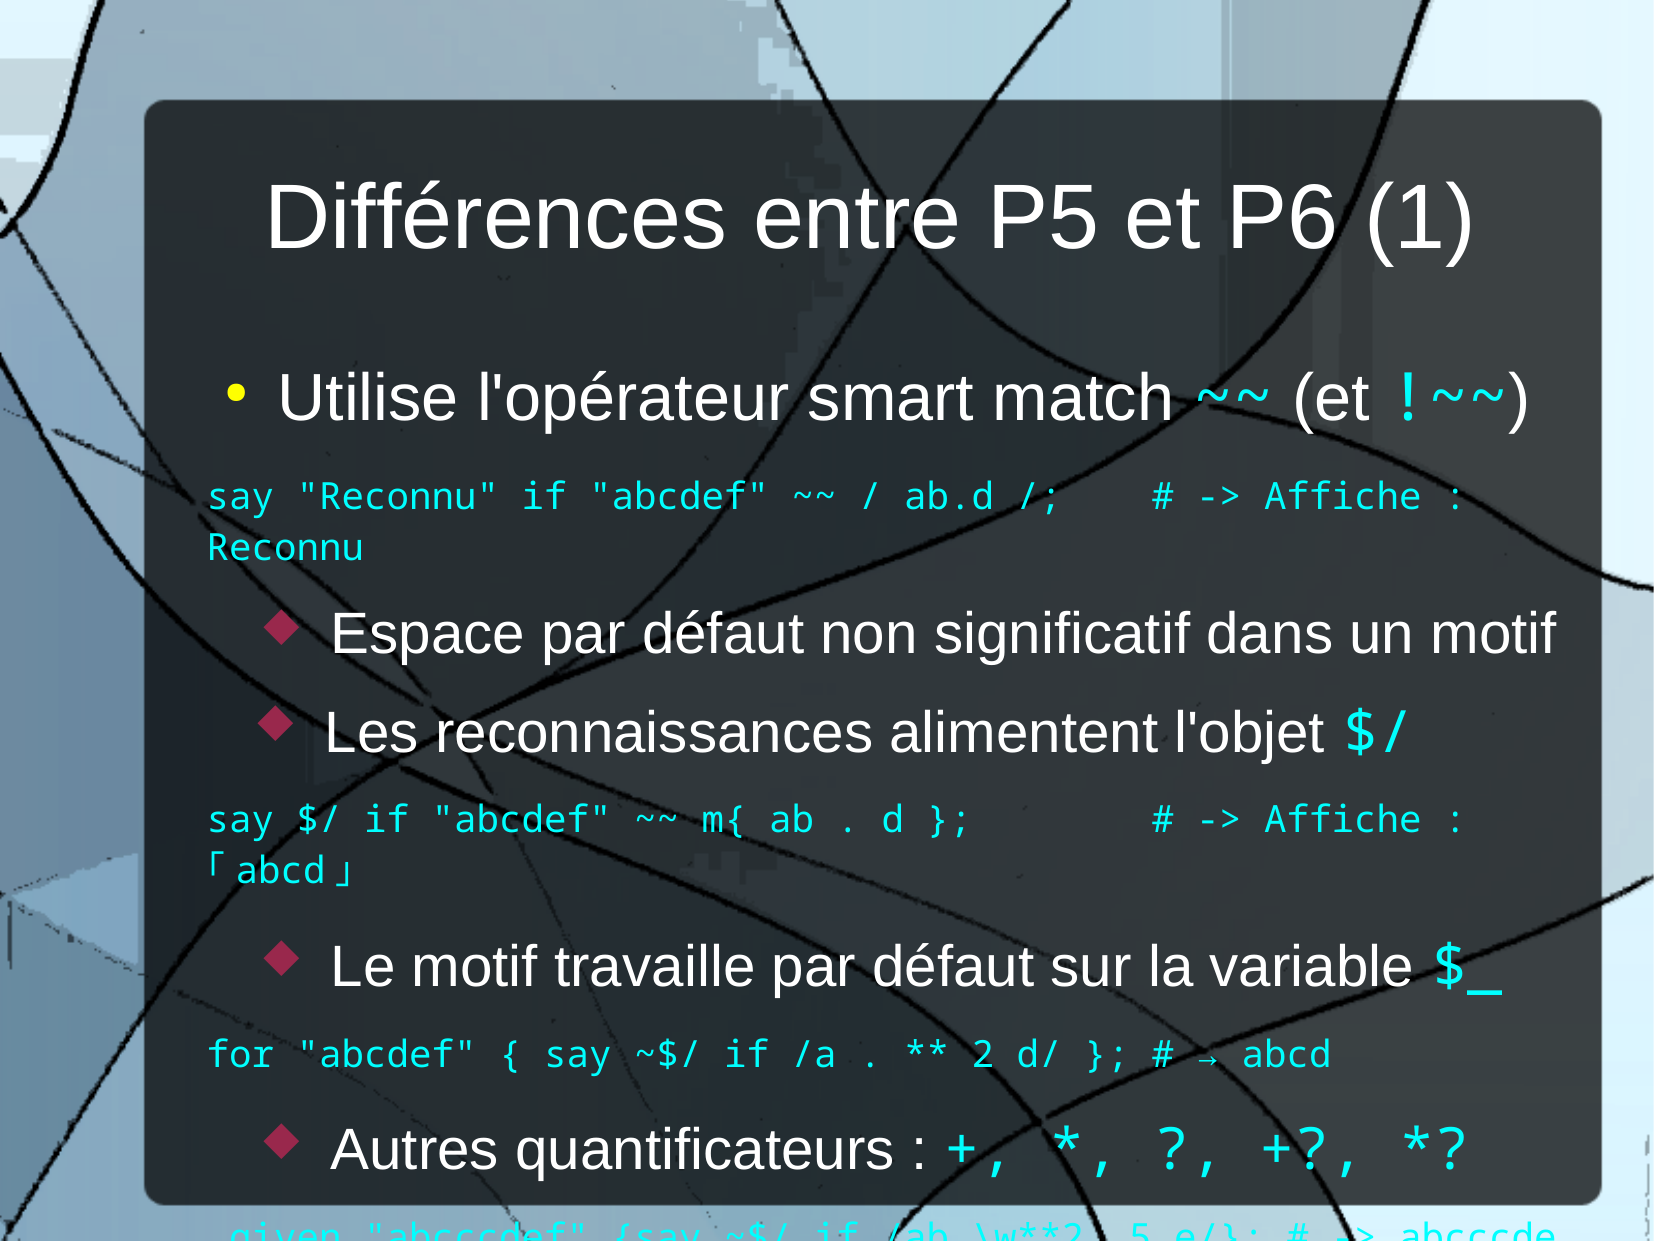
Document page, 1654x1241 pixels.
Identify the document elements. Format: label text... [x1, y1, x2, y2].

picture [0, 0, 1654, 1241]
title Différences entre P5 et P6 (1) [159, 108, 1583, 325]
list Utilise l'opérateur smart match ~~ (et !~~) say "Reconnu" if "abcdef" ~~ / ab.d /; # -> Affiche : Reconnu Espace par défaut non significatif dans un motif Les reconnaissances alimentent l'objet $/ say $/ if "abcdef" ~~ m{ ab . d }; # -> Affiche : ｢abcd｣ Le motif travaille par défaut sur la variable $_ for "abcdef" { say ~$/ if /a . ** 2 d/ }; # → abcd Autres quantificateurs : +, *, ?, +?, *? given "abcccdef" {say ~$/ if /ab \w**2..5 e/}; # -> abcccde [206, 349, 1571, 1241]
